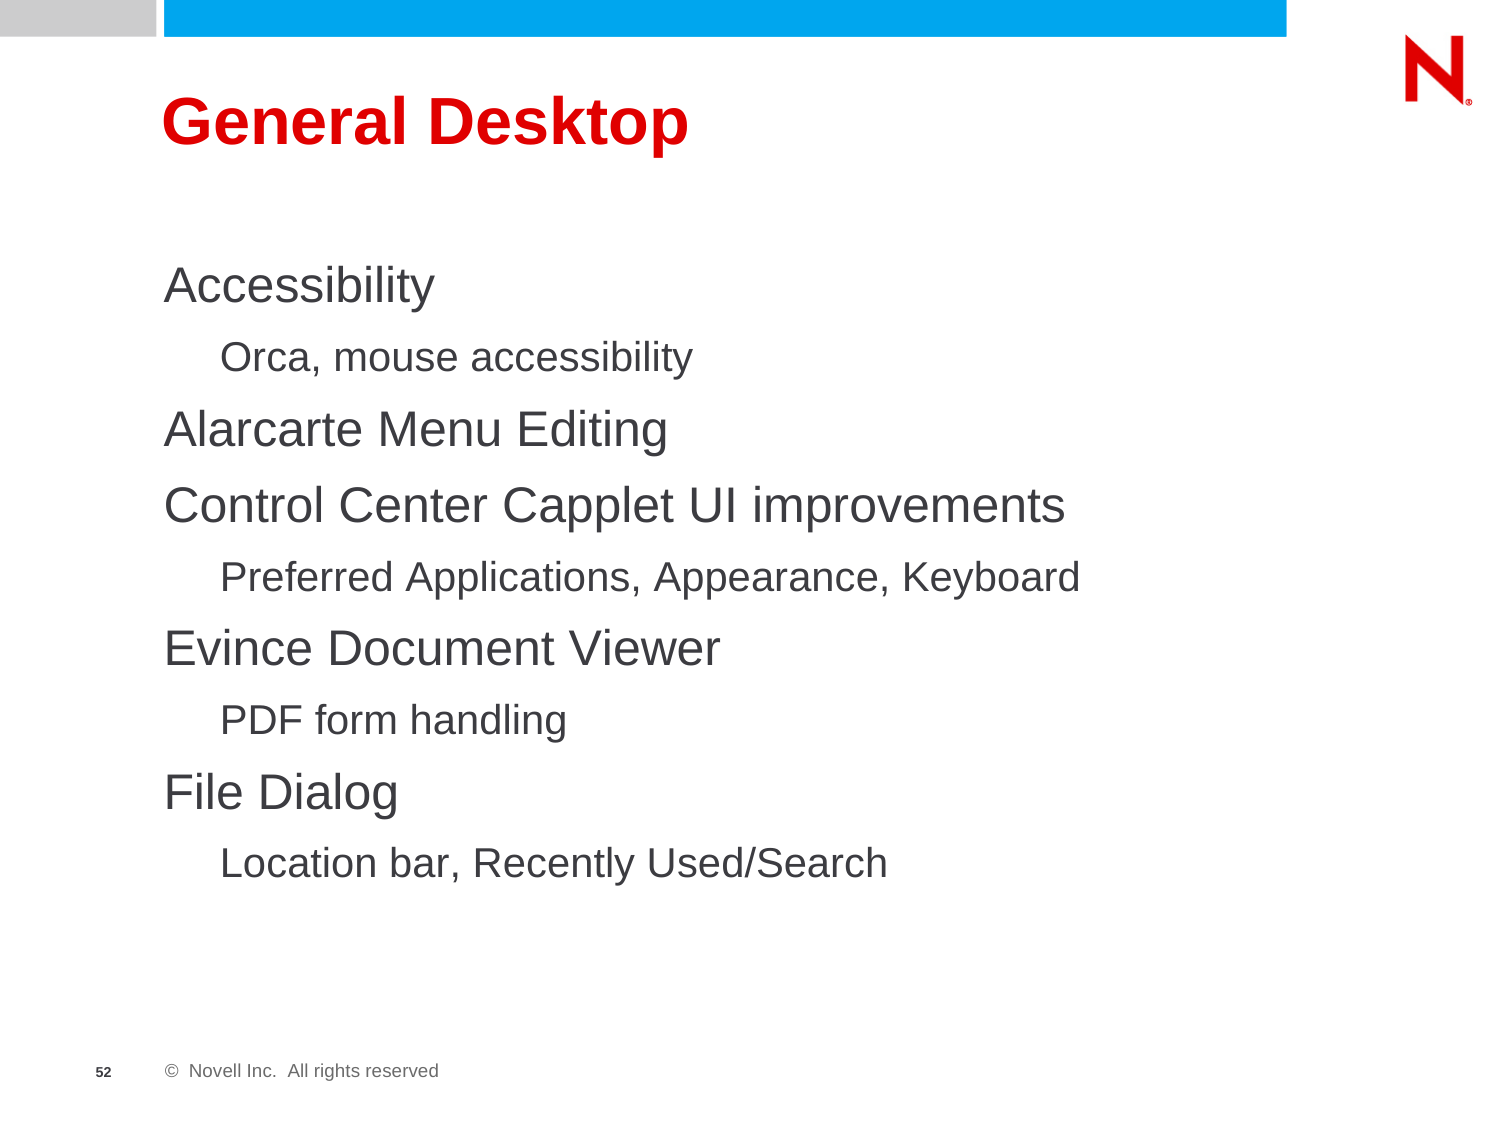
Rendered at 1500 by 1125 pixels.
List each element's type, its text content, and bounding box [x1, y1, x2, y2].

picture [1403, 32, 1473, 107]
list Accessibility Orca, mouse accessibility Alarcarte Menu Editing Control Center Capplet UI improvements Preferred Applications, Appearance, Keyboard Evince Document Viewer PDF form handling File Dialog Location bar, Recently Used/Search [163, 254, 1404, 986]
title General Desktop [161, 41, 1383, 205]
